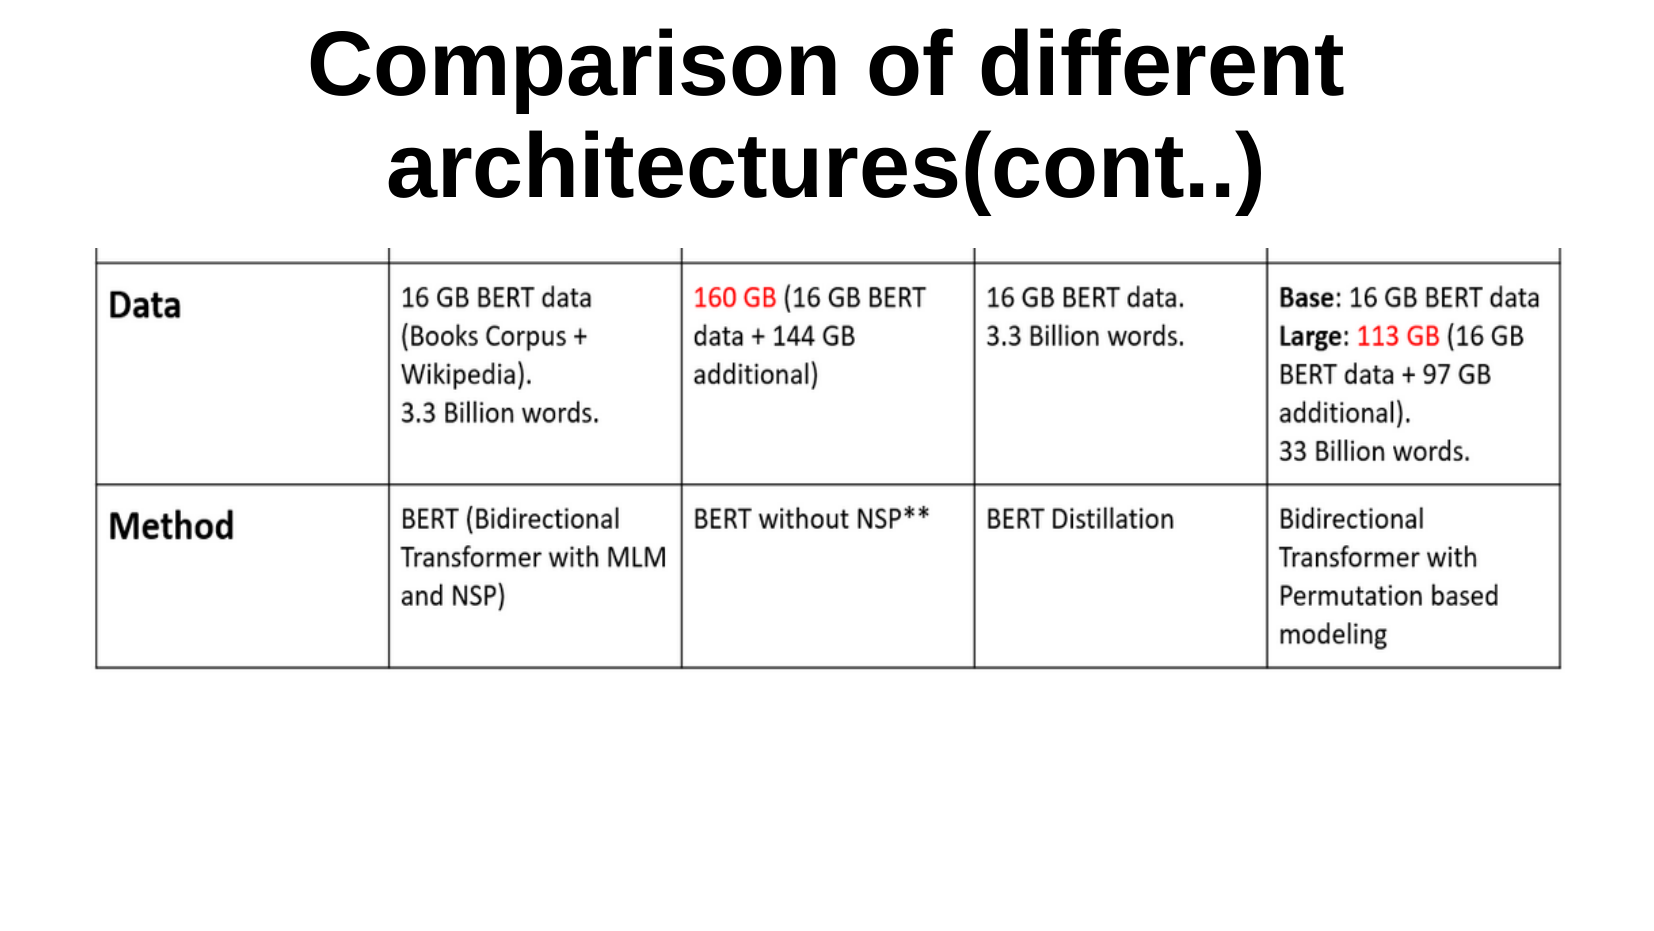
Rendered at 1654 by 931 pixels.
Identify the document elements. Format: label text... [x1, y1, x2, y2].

picture [82, 248, 1571, 686]
title Comparison of different architectures(cont..) [82, 12, 1571, 218]
